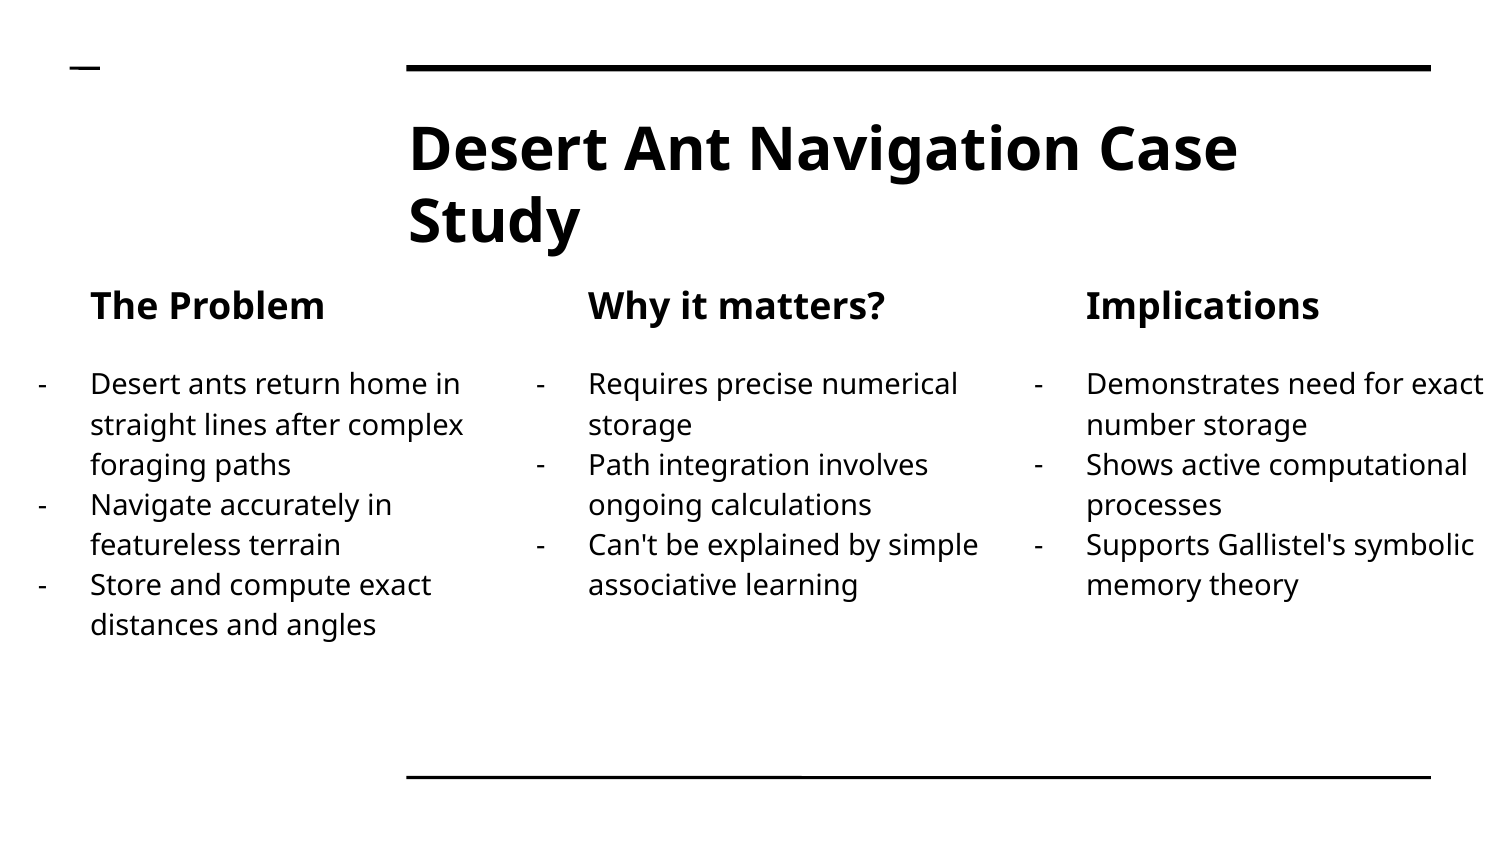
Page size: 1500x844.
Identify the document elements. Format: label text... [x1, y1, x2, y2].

list Why it matters? Requires precise numerical storage Path integration involves ongoing calculations Can't be explained by simple associative learning [498, 260, 996, 753]
list Implications Demonstrates need for exact number storage Shows active computational processes Supports Gallistel's symbolic memory theory [996, 260, 1500, 753]
list The Problem Desert ants return home in straight lines after complex foraging paths Navigate accurately in featureless terrain Store and compute exact distances and angles [0, 260, 498, 753]
title Desert Ant Navigation Case Study [393, 94, 1431, 199]
